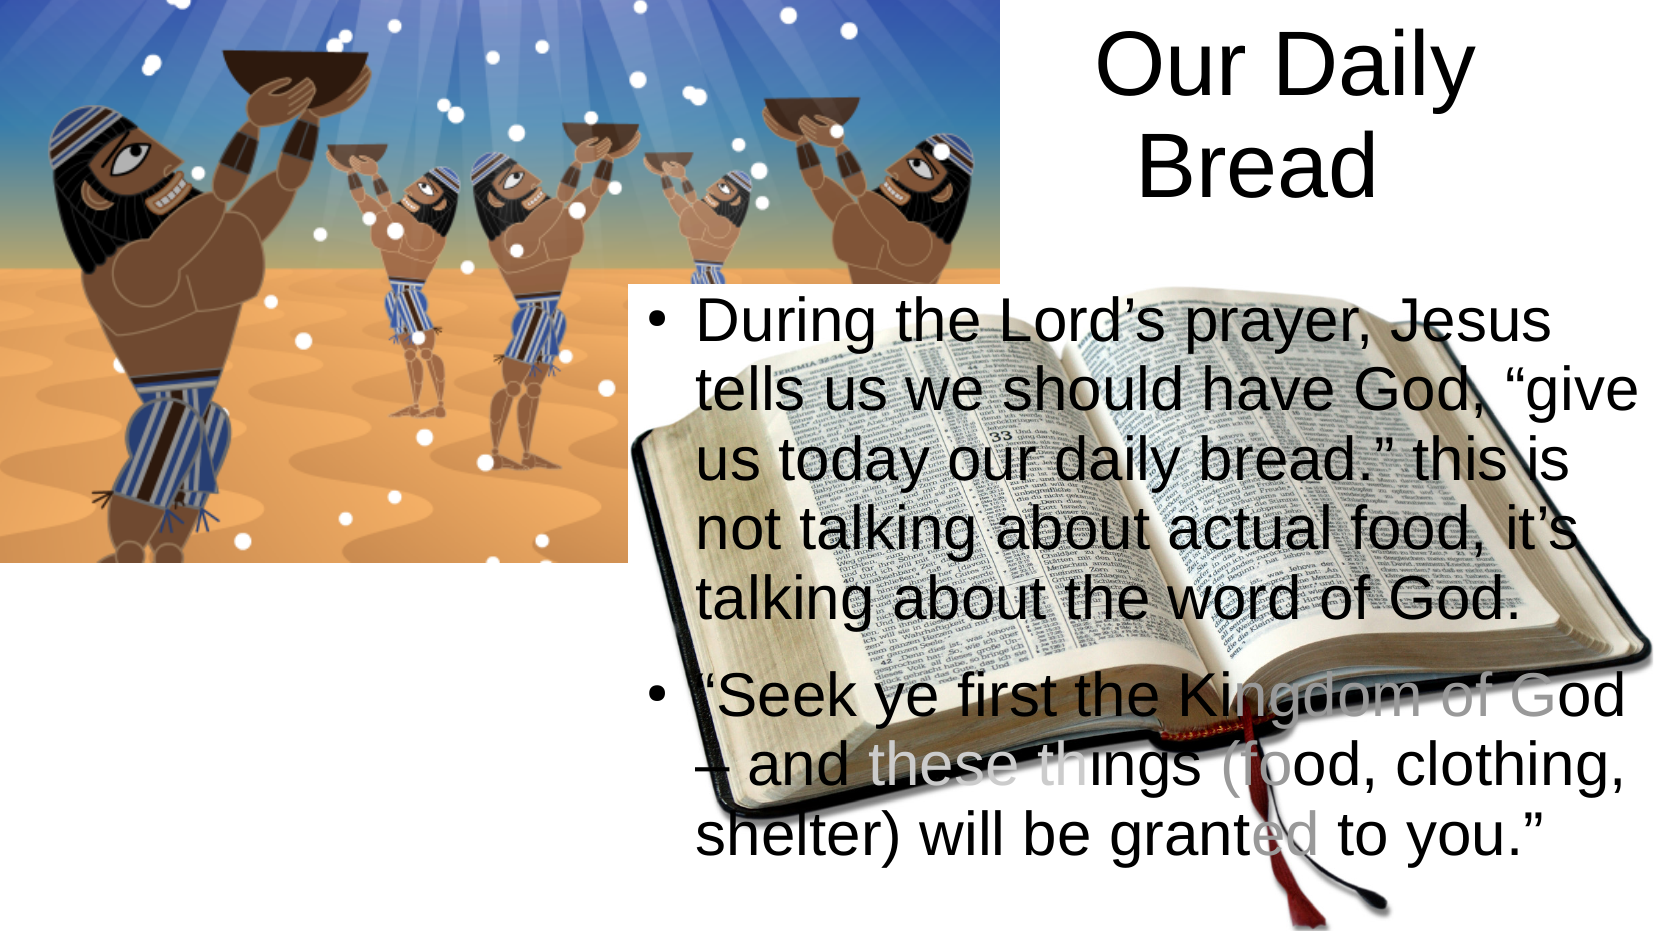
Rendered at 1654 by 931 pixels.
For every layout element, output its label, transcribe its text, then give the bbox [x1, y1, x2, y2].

picture [0, 0, 1654, 931]
title Our Daily Bread [999, 12, 1571, 218]
list During the Lord’s prayer, Jesus tells us we should have God, “give us today our daily bread.” this is not talking about actual food, it’s talking about the word of God. “Seek ye first the Kingdom of God – and these things (food, clothing, shelter) will be granted to you.” [630, 285, 1654, 931]
